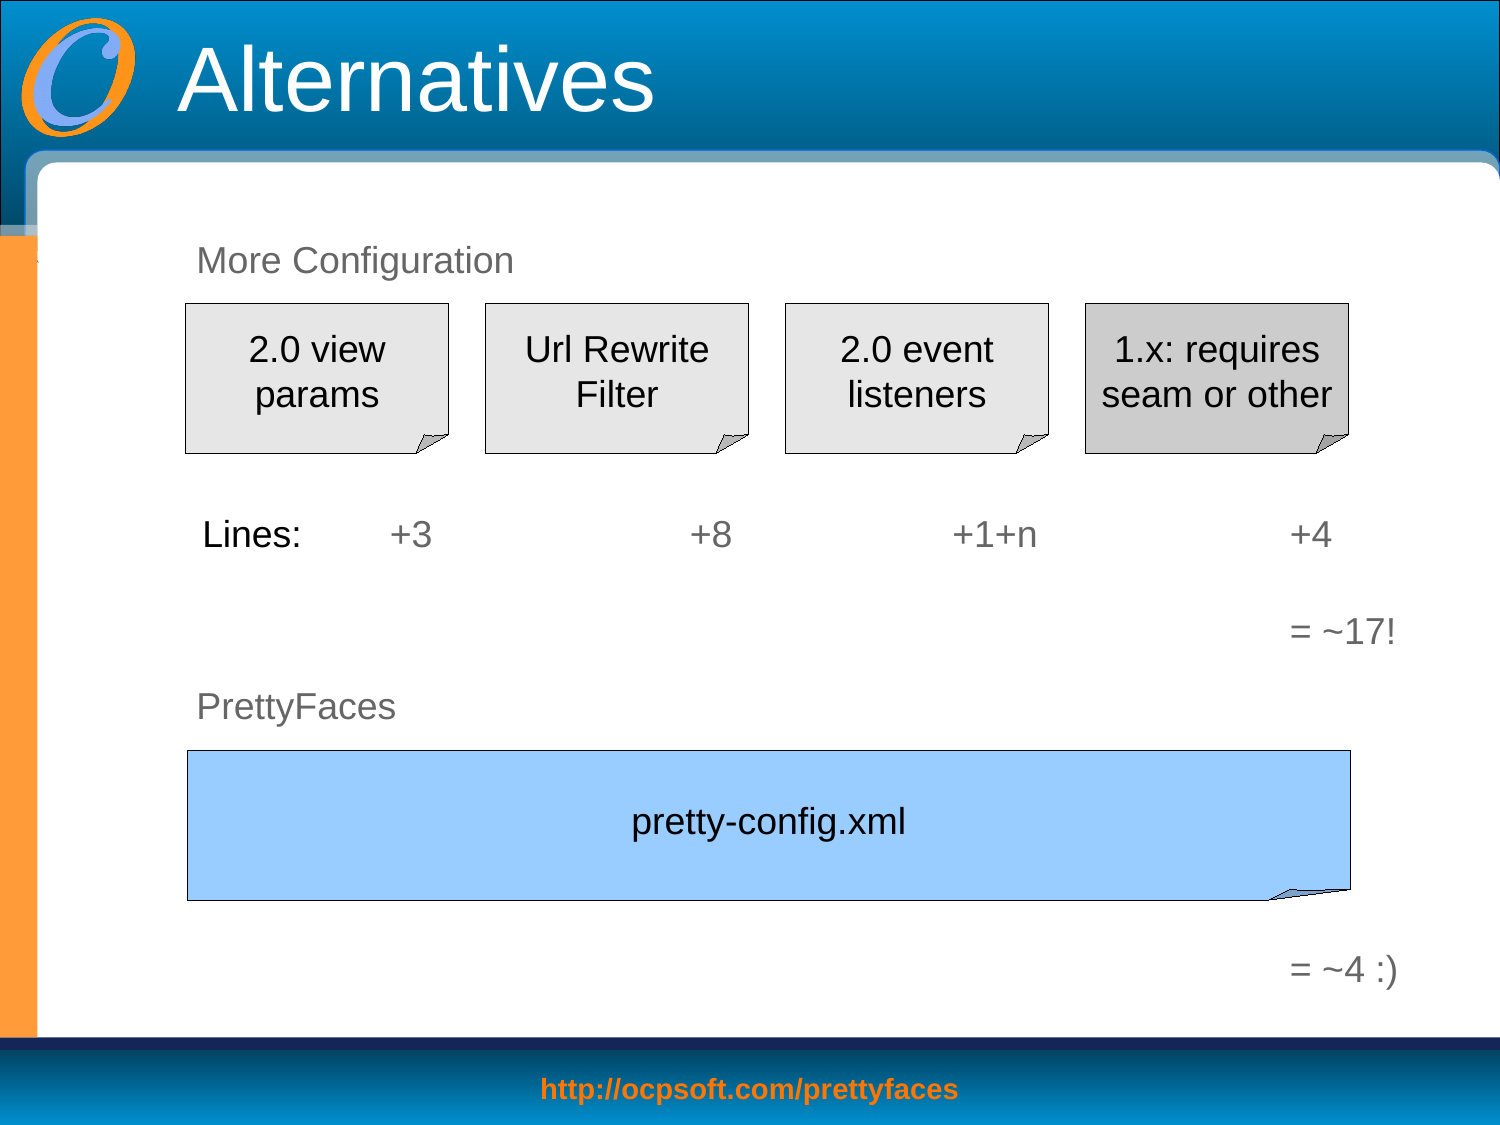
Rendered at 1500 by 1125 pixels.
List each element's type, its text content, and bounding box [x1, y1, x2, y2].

text_box +3 [375, 502, 488, 563]
text_box Lines: [187, 502, 347, 563]
text_box 2.0 event listeners [785, 303, 1049, 454]
text_box More Configuration [181, 228, 563, 289]
text_box +4 [1275, 502, 1388, 563]
text_box PrettyFaces [181, 675, 563, 735]
text_box Url Rewrite Filter [485, 303, 749, 454]
text_box +8 [675, 502, 788, 563]
text_box 2.0 view params [185, 303, 449, 454]
text_box 1.x: requires seam or other [1085, 303, 1349, 454]
text_box pretty-config.xml [187, 750, 1351, 901]
text_box = ~17! [1275, 600, 1426, 660]
text_box +1+n [937, 502, 1088, 563]
picture [22, 19, 135, 136]
text_box = ~4 :) [1275, 937, 1426, 998]
title Alternatives [162, 11, 1463, 138]
